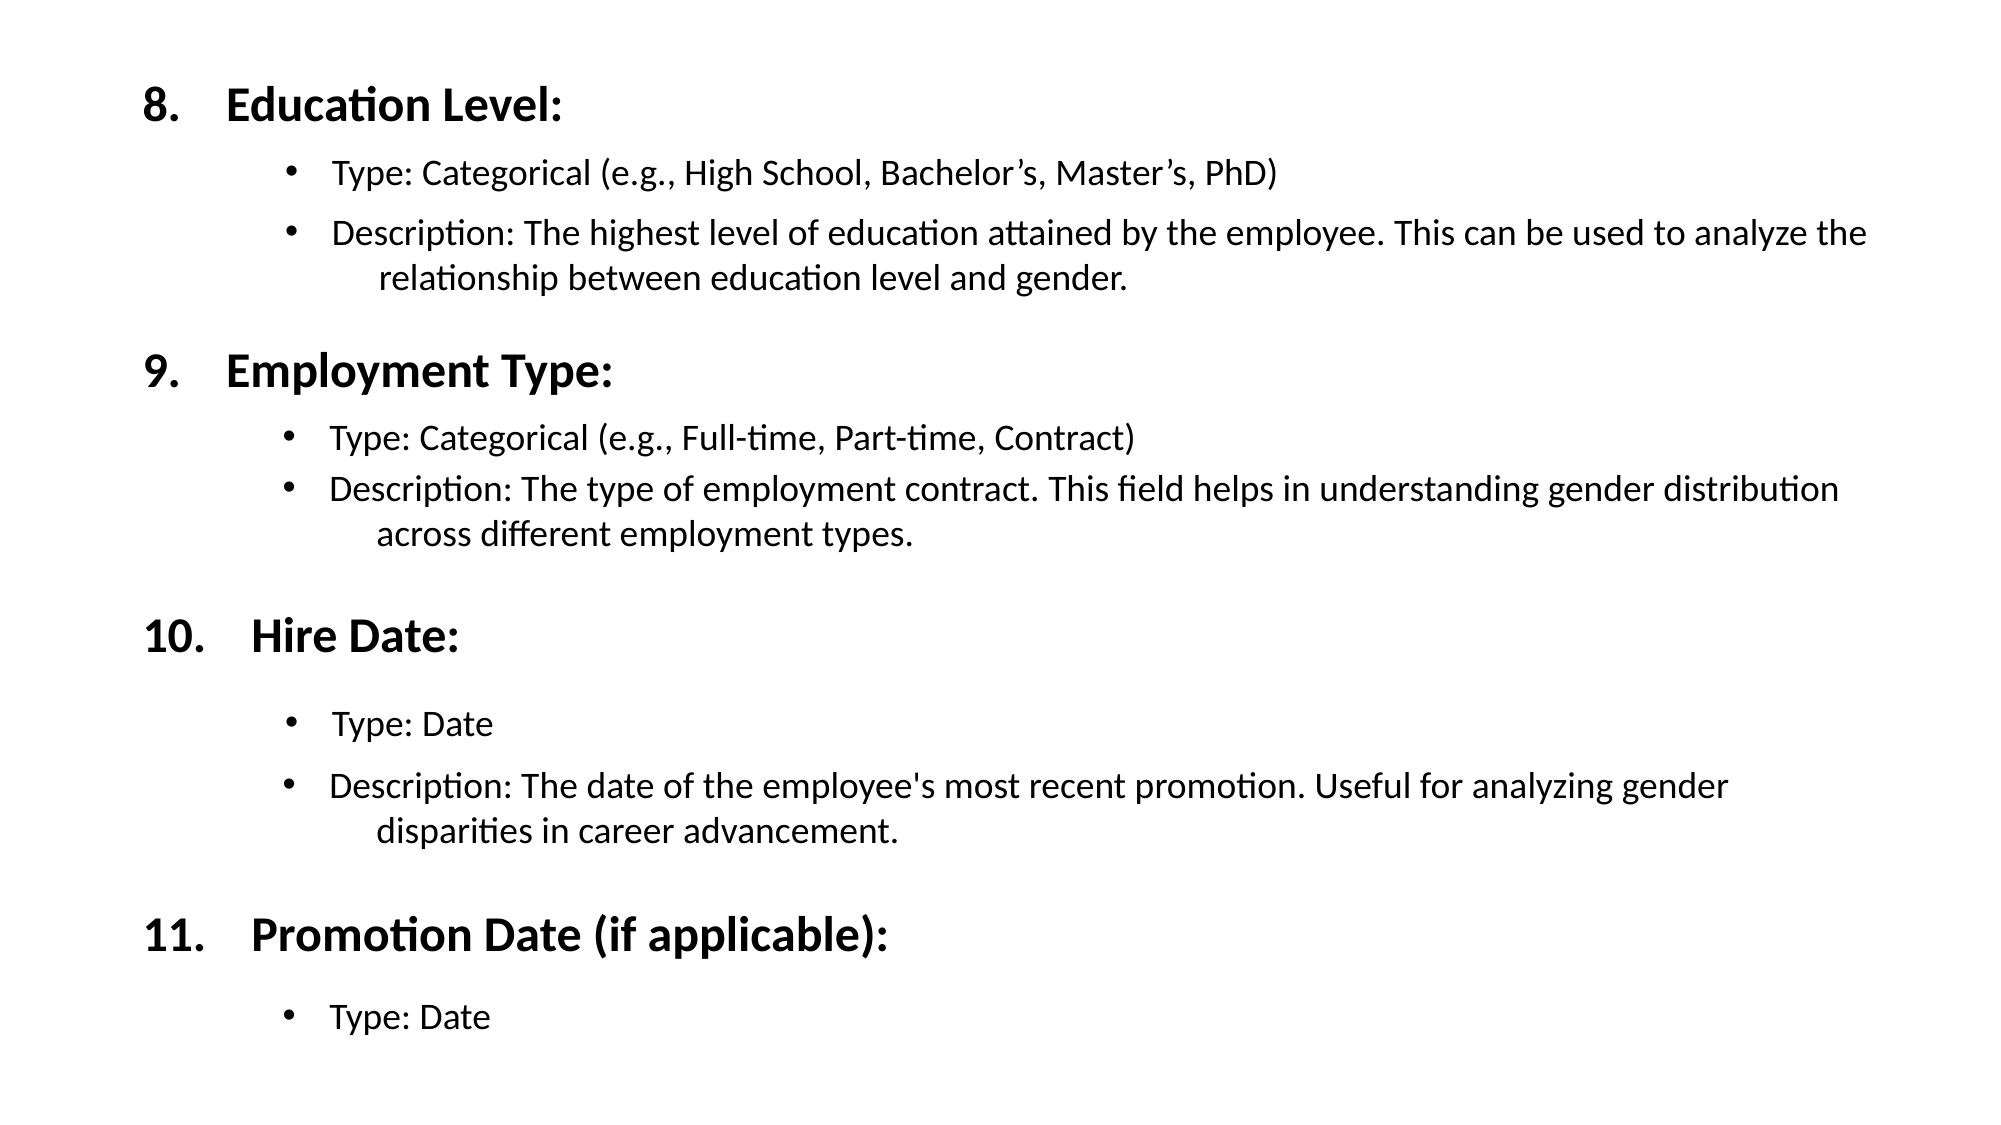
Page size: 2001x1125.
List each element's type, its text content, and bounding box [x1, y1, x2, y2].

text_box 8. Education Level: [127, 64, 1129, 141]
text_box Description: The type of employment contract. This field helps in understanding gender distribution across different employment types. [267, 456, 1955, 563]
text_box Description: The highest level of education attained by the employee. This can be used to analyze the relationship between education level and gender. [270, 200, 1885, 307]
text_box 10. Hire Date: [127, 594, 1129, 671]
text_box Type: Categorical (e.g., High School, Bachelor’s, Master’s, PhD) [270, 140, 1684, 200]
text_box 11. Promotion Date (if applicable): [127, 893, 1129, 970]
text_box Description: The date of the employee's most recent promotion. Useful for analyzing gender disparities in career advancement. [267, 753, 1801, 860]
text_box Type: Categorical (e.g., Full-time, Part-time, Contract) [267, 405, 1481, 456]
text_box 9. Employment Type: [127, 329, 1129, 406]
text_box Type: Date [270, 691, 1271, 752]
text_box Type: Date [267, 984, 1269, 1046]
